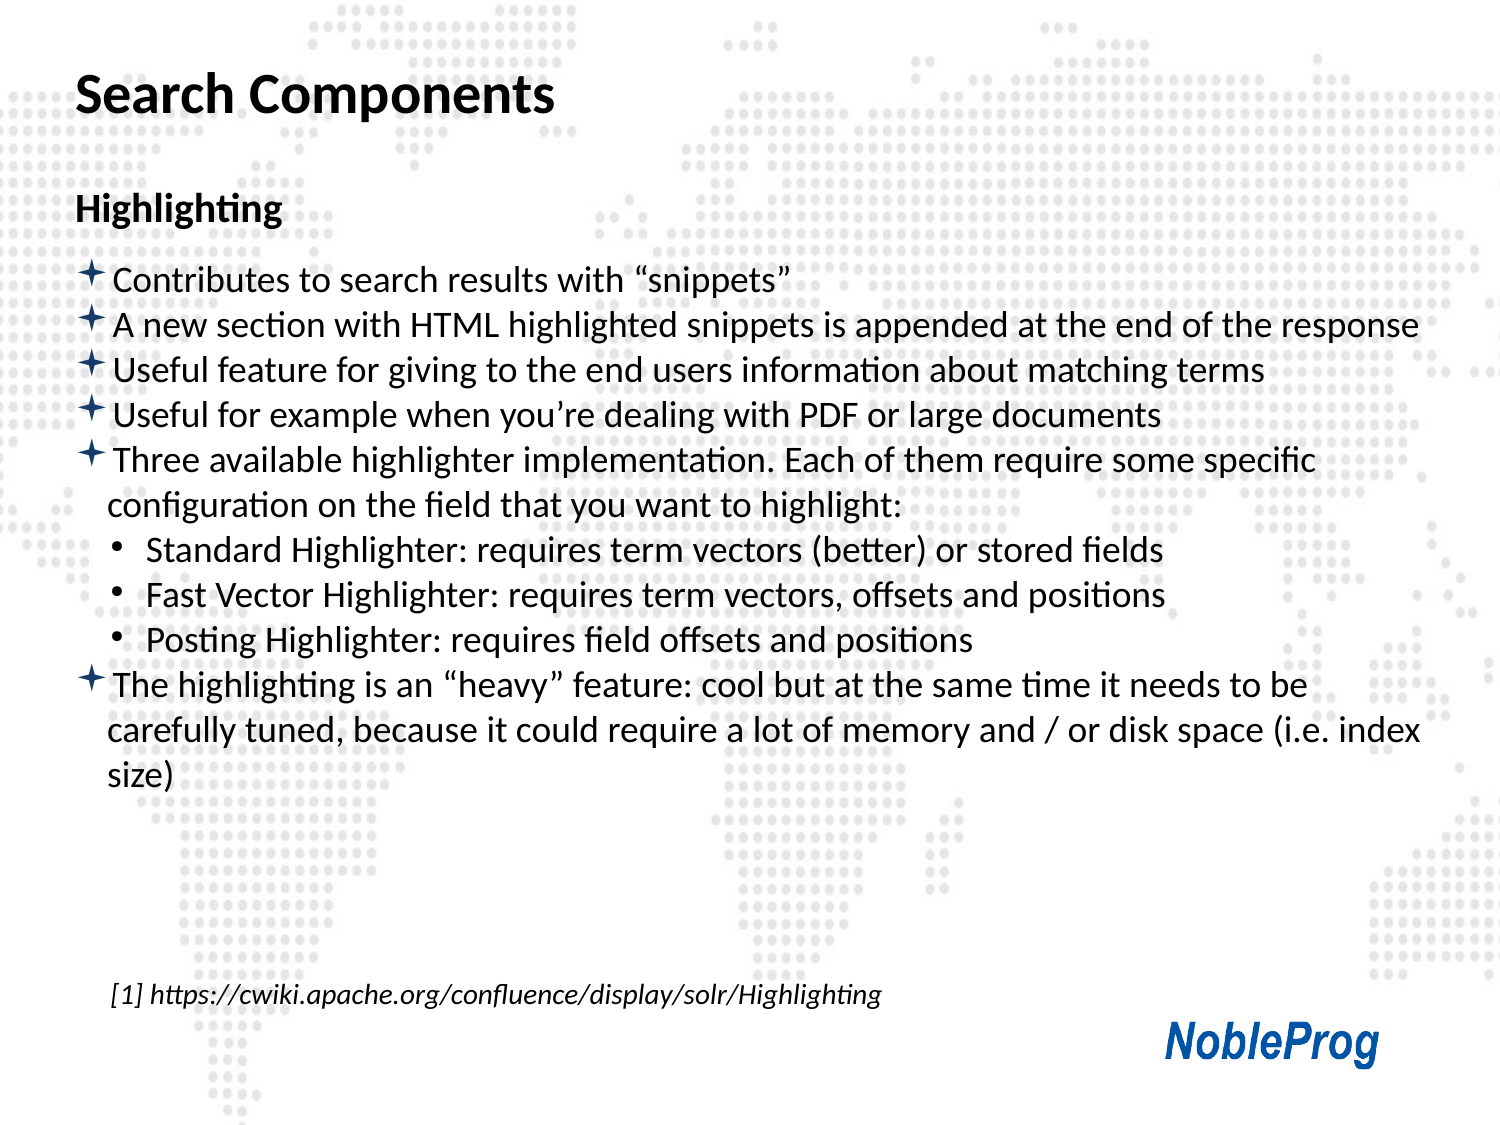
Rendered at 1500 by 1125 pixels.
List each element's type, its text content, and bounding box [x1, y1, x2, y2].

picture [0, 0, 1500, 1125]
text_box Search Components [75, 55, 1425, 180]
text_box Contributes to search results with “snippets” A new section with HTML highlighted snippets is appended at the end of the response Useful feature for giving to the end users information about matching terms Useful for example when you’re dealing with PDF or large documents Three available highlighter implementation. Each of them require some specific configuration on the field that you want to highlight: Standard Highlighter: requires term vectors (better) or stored fields Fast Vector Highlighter: requires term vectors, offsets and positions Posting Highlighter: requires field offsets and positions The highlighting is an “heavy” feature: cool but at the same time it needs to be carefully tuned, because it could require a lot of memory and / or disk space (i.e. index size) [1] https://cwiki.apache.org/confluence/display/solr/Highlighting [75, 255, 1425, 906]
text_box Highlighting [75, 180, 1425, 255]
